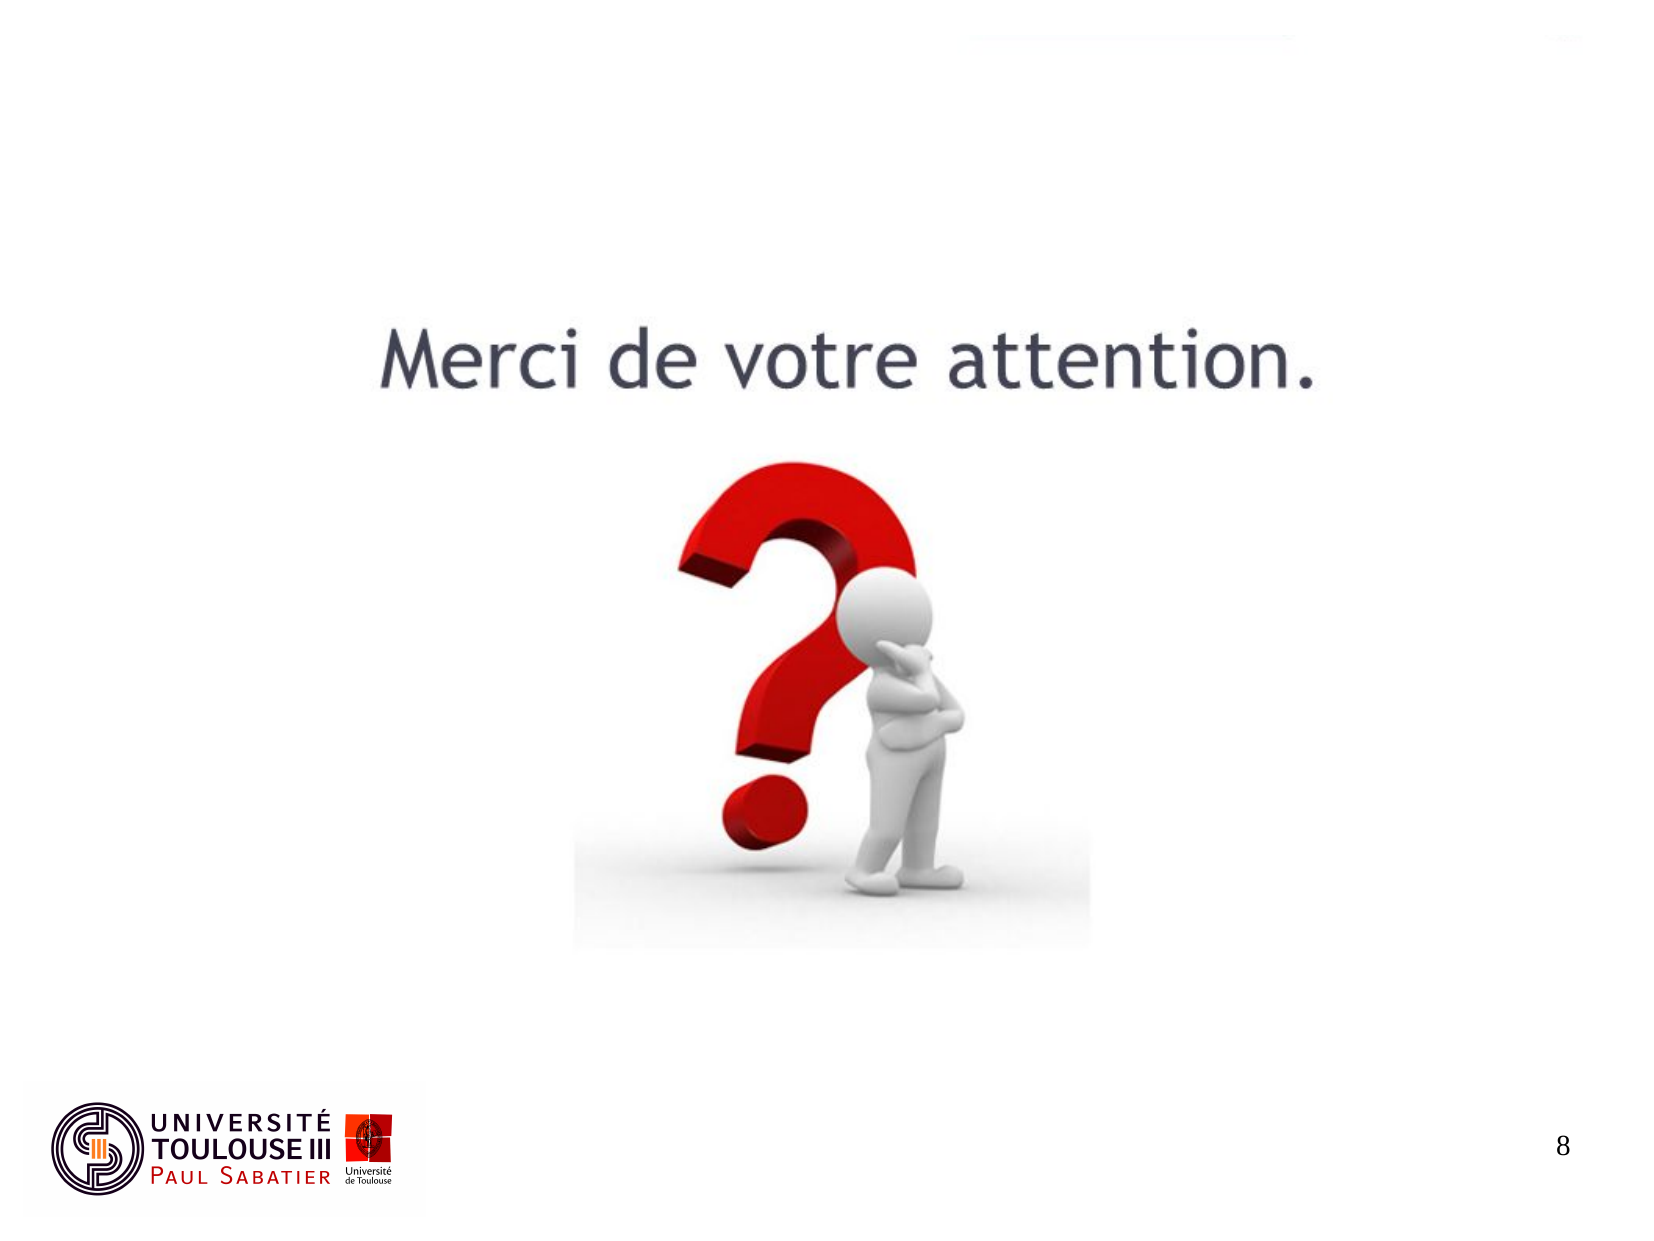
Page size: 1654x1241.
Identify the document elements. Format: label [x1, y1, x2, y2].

picture [82, 35, 1583, 1055]
picture [23, 1081, 426, 1217]
